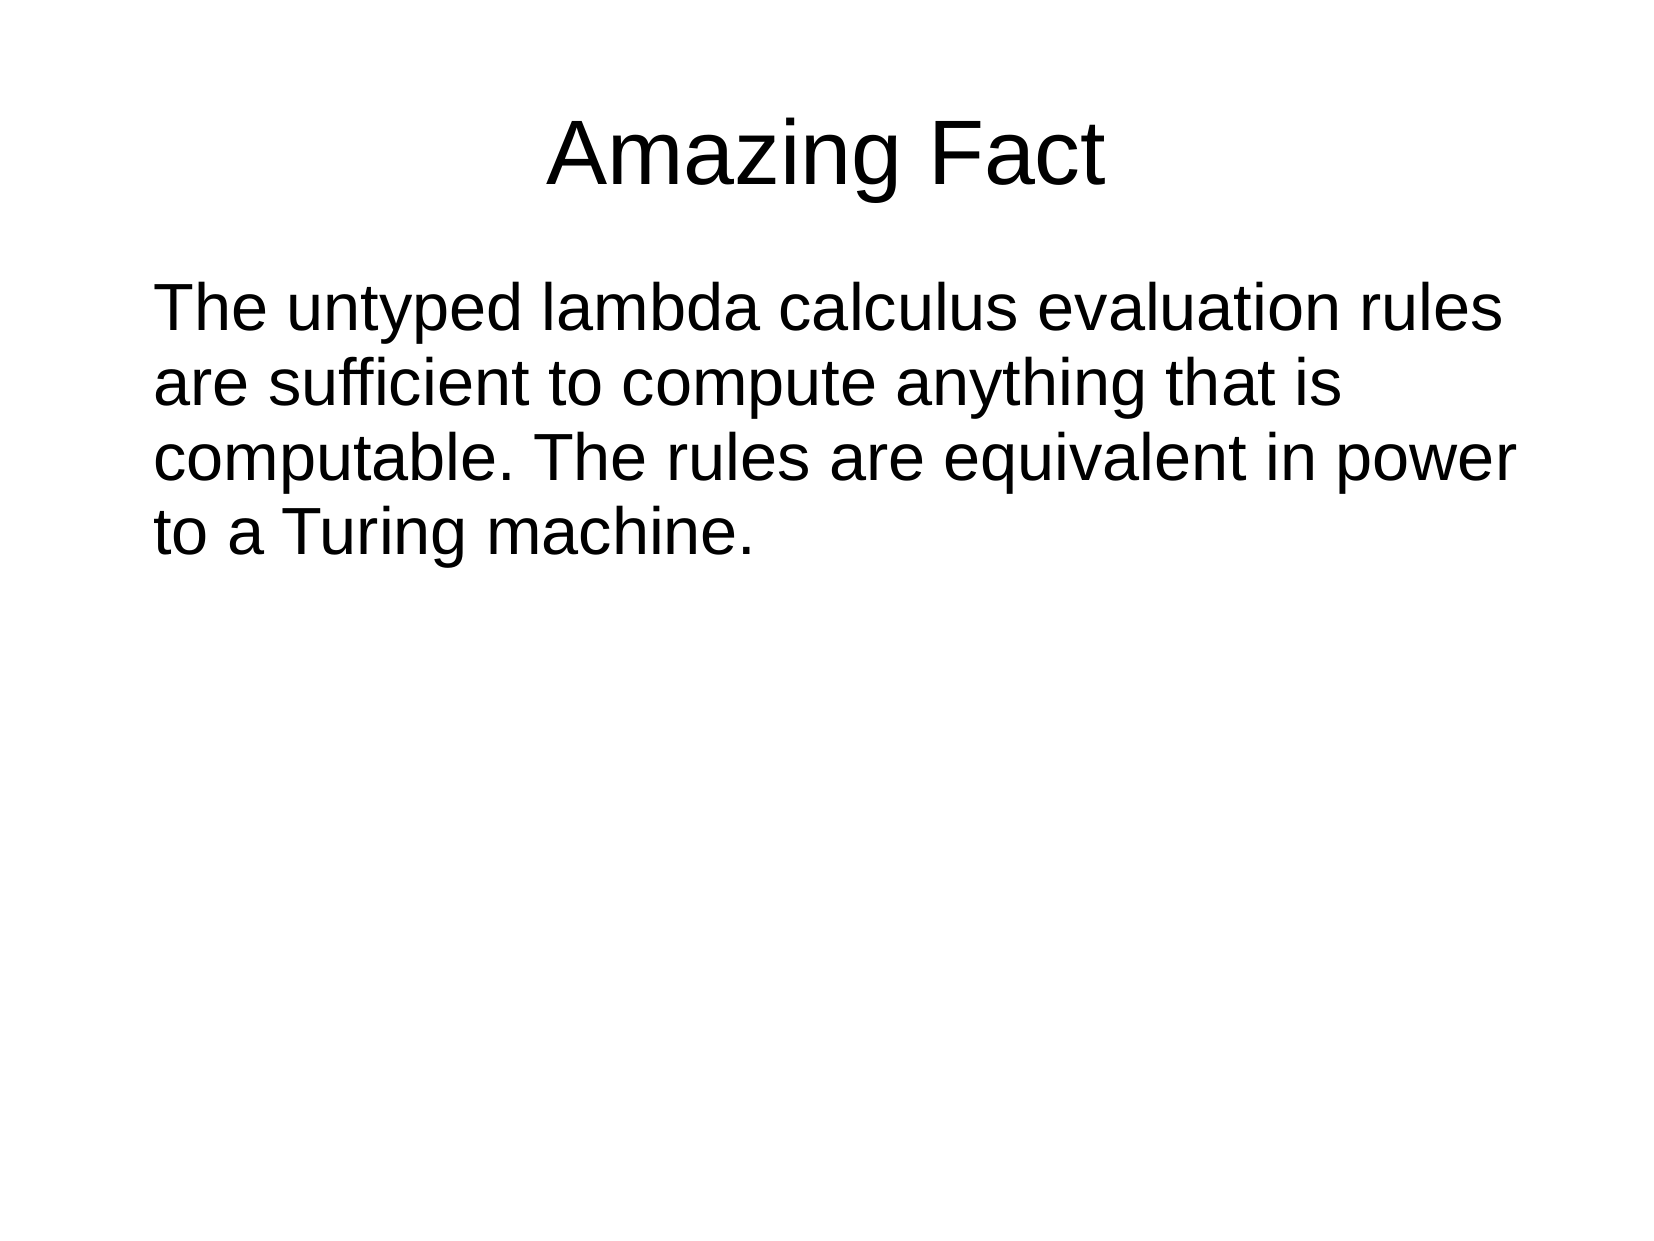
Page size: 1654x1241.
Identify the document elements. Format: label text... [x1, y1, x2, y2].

title Amazing Fact [82, 49, 1571, 257]
list The untyped lambda calculus evaluation rules are sufficient to compute anything that is computable. The rules are equivalent in power to a Turing machine. [82, 270, 1571, 646]
